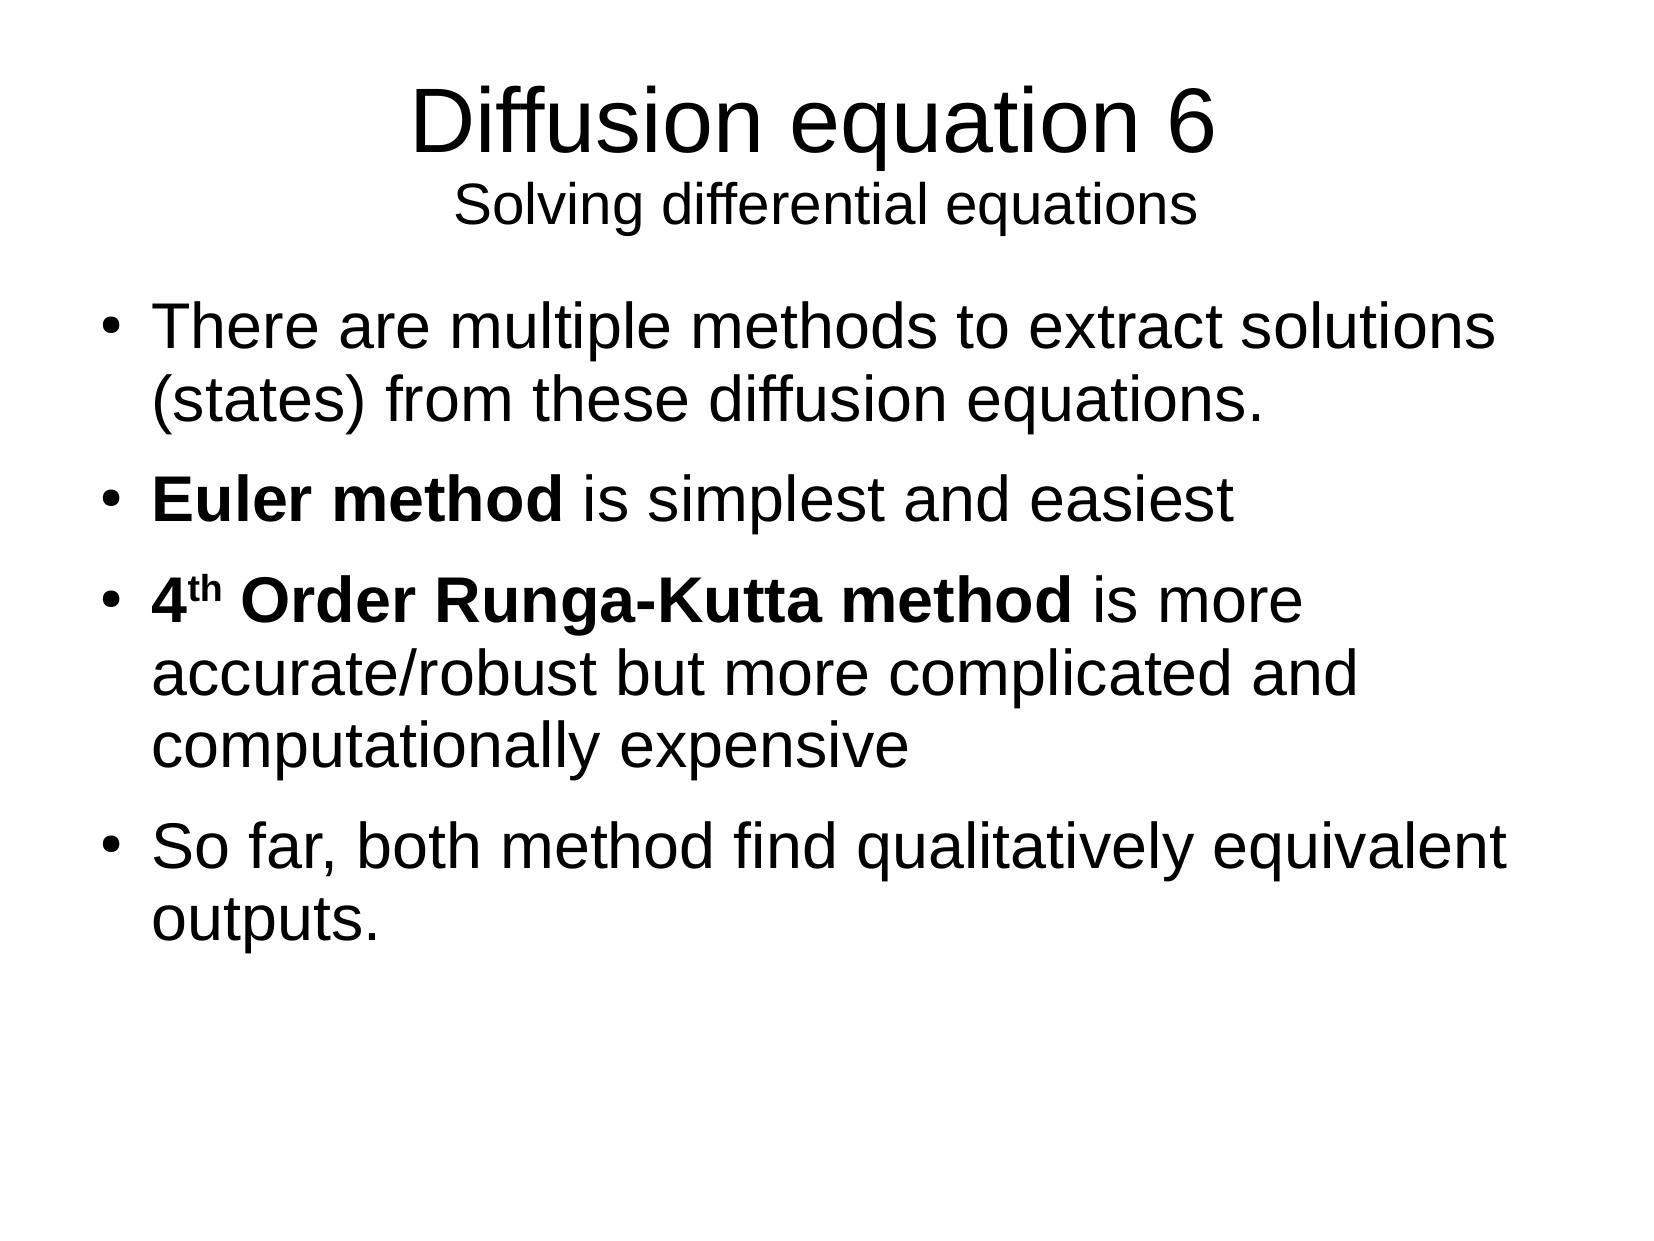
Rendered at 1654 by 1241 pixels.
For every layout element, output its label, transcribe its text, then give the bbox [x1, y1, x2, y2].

list There are multiple methods to extract solutions (states) from these diffusion equations. Euler method is simplest and easiest 4th Order Runga-Kutta method is more accurate/robust but more complicated and computationally expensive So far, both method find qualitatively equivalent outputs. [82, 290, 1538, 1010]
title Diffusion equation 6 Solving differential equations [82, 49, 1571, 257]
